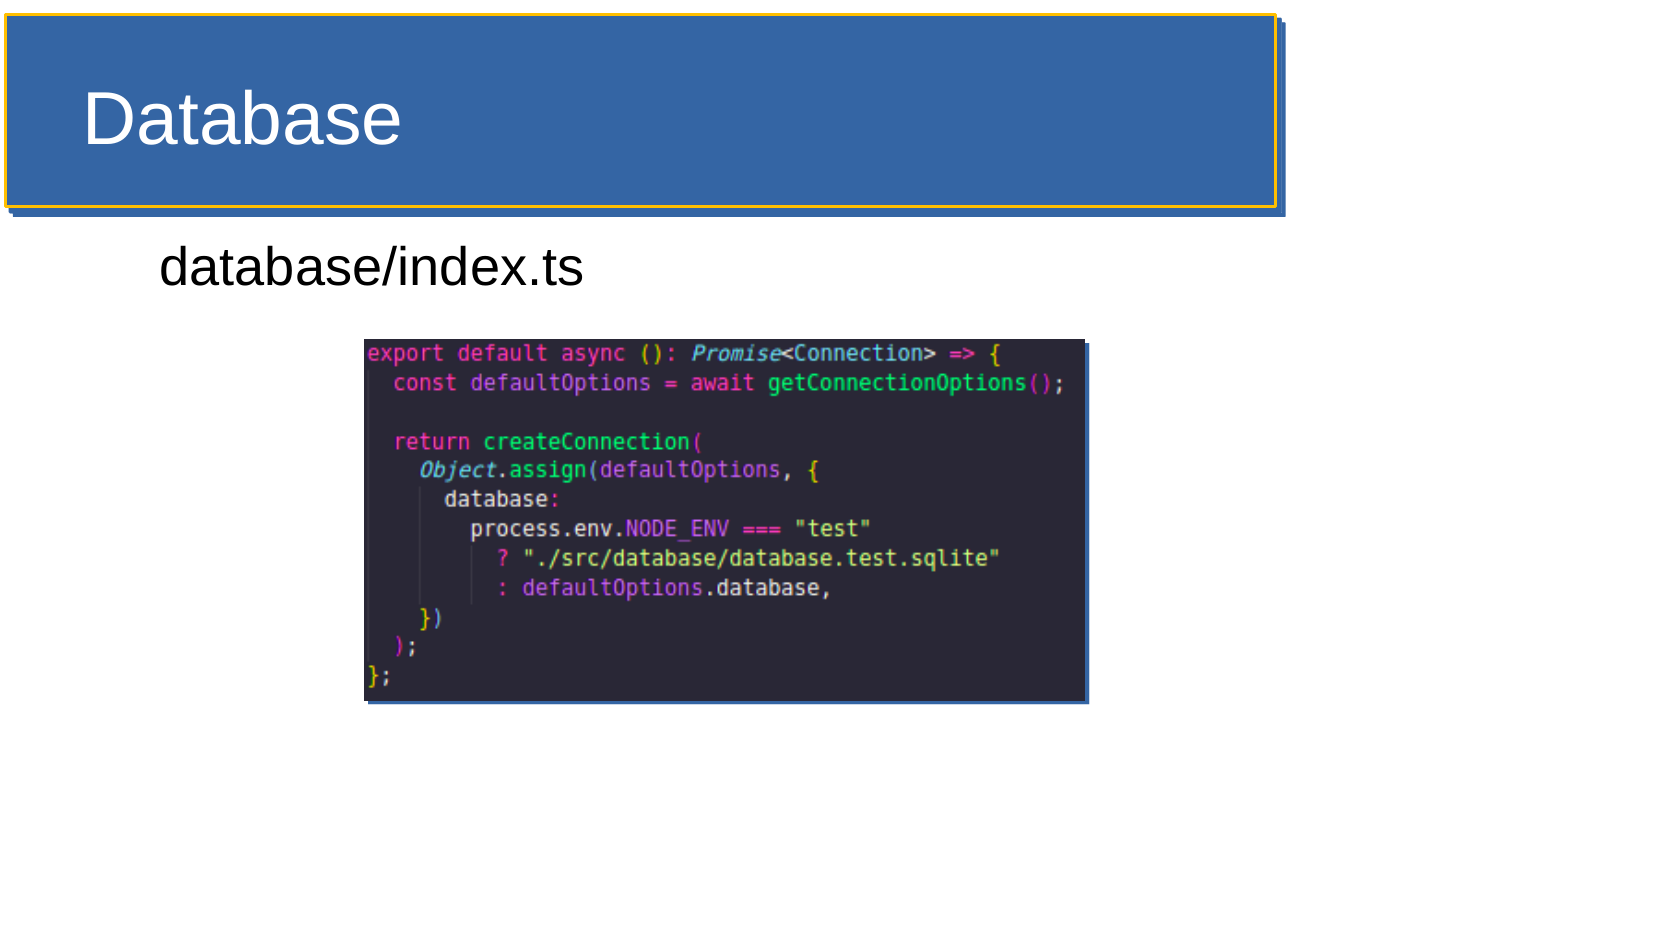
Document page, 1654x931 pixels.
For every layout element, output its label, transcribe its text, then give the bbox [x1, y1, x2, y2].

title Database [82, 44, 1235, 192]
list database/index.ts [88, 236, 809, 384]
picture [364, 339, 1085, 701]
